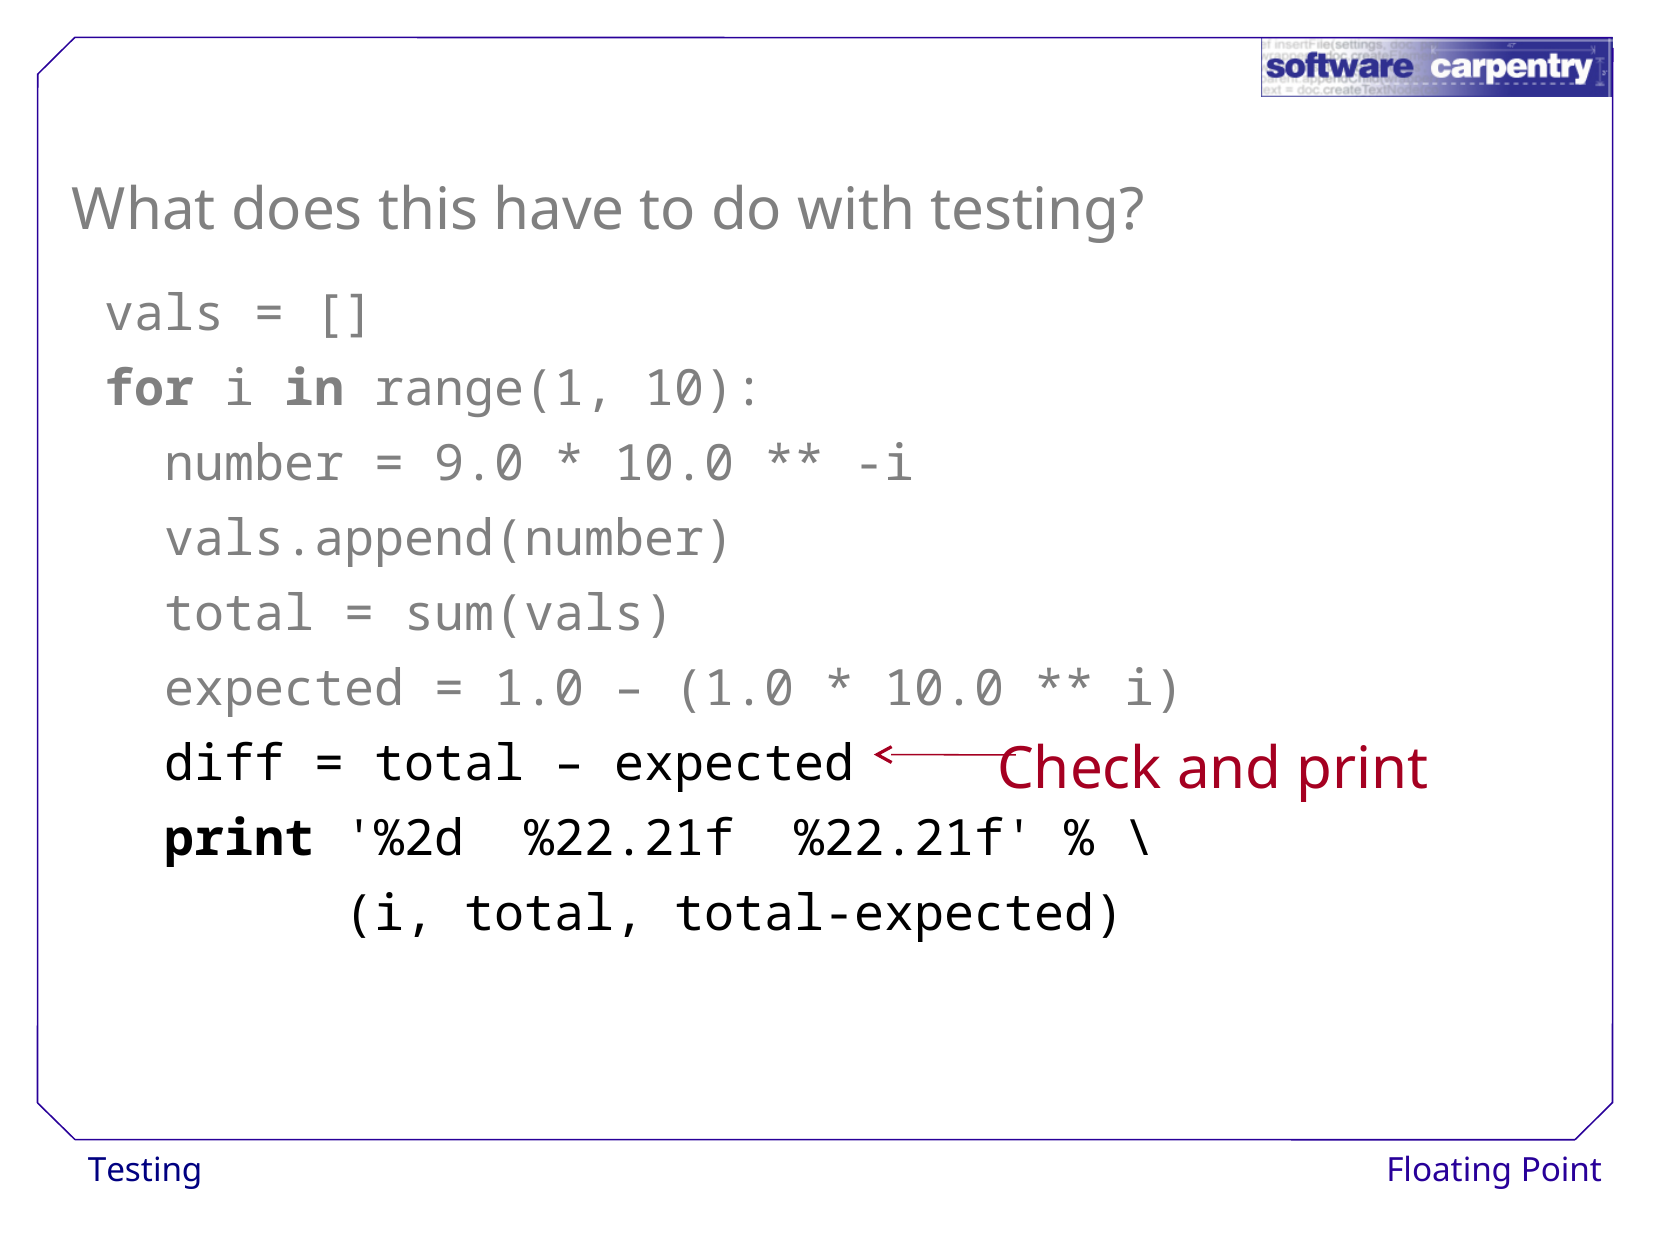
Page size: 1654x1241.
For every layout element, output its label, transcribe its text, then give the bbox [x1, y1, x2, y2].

text_box vals = [] for i in range(1, 10): number = 9.0 * 10.0 ** -i vals.append(number) total = sum(vals) expected = 1.0 – (1.0 * 10.0 ** i) diff = total – expected print '%2d %22.21f %22.21f' % \ (i, total, total-expected) [89, 258, 1512, 970]
picture [1261, 39, 1613, 97]
text_box What does this have to do with testing? [57, 128, 1311, 250]
text_box Check and print [982, 687, 1594, 809]
